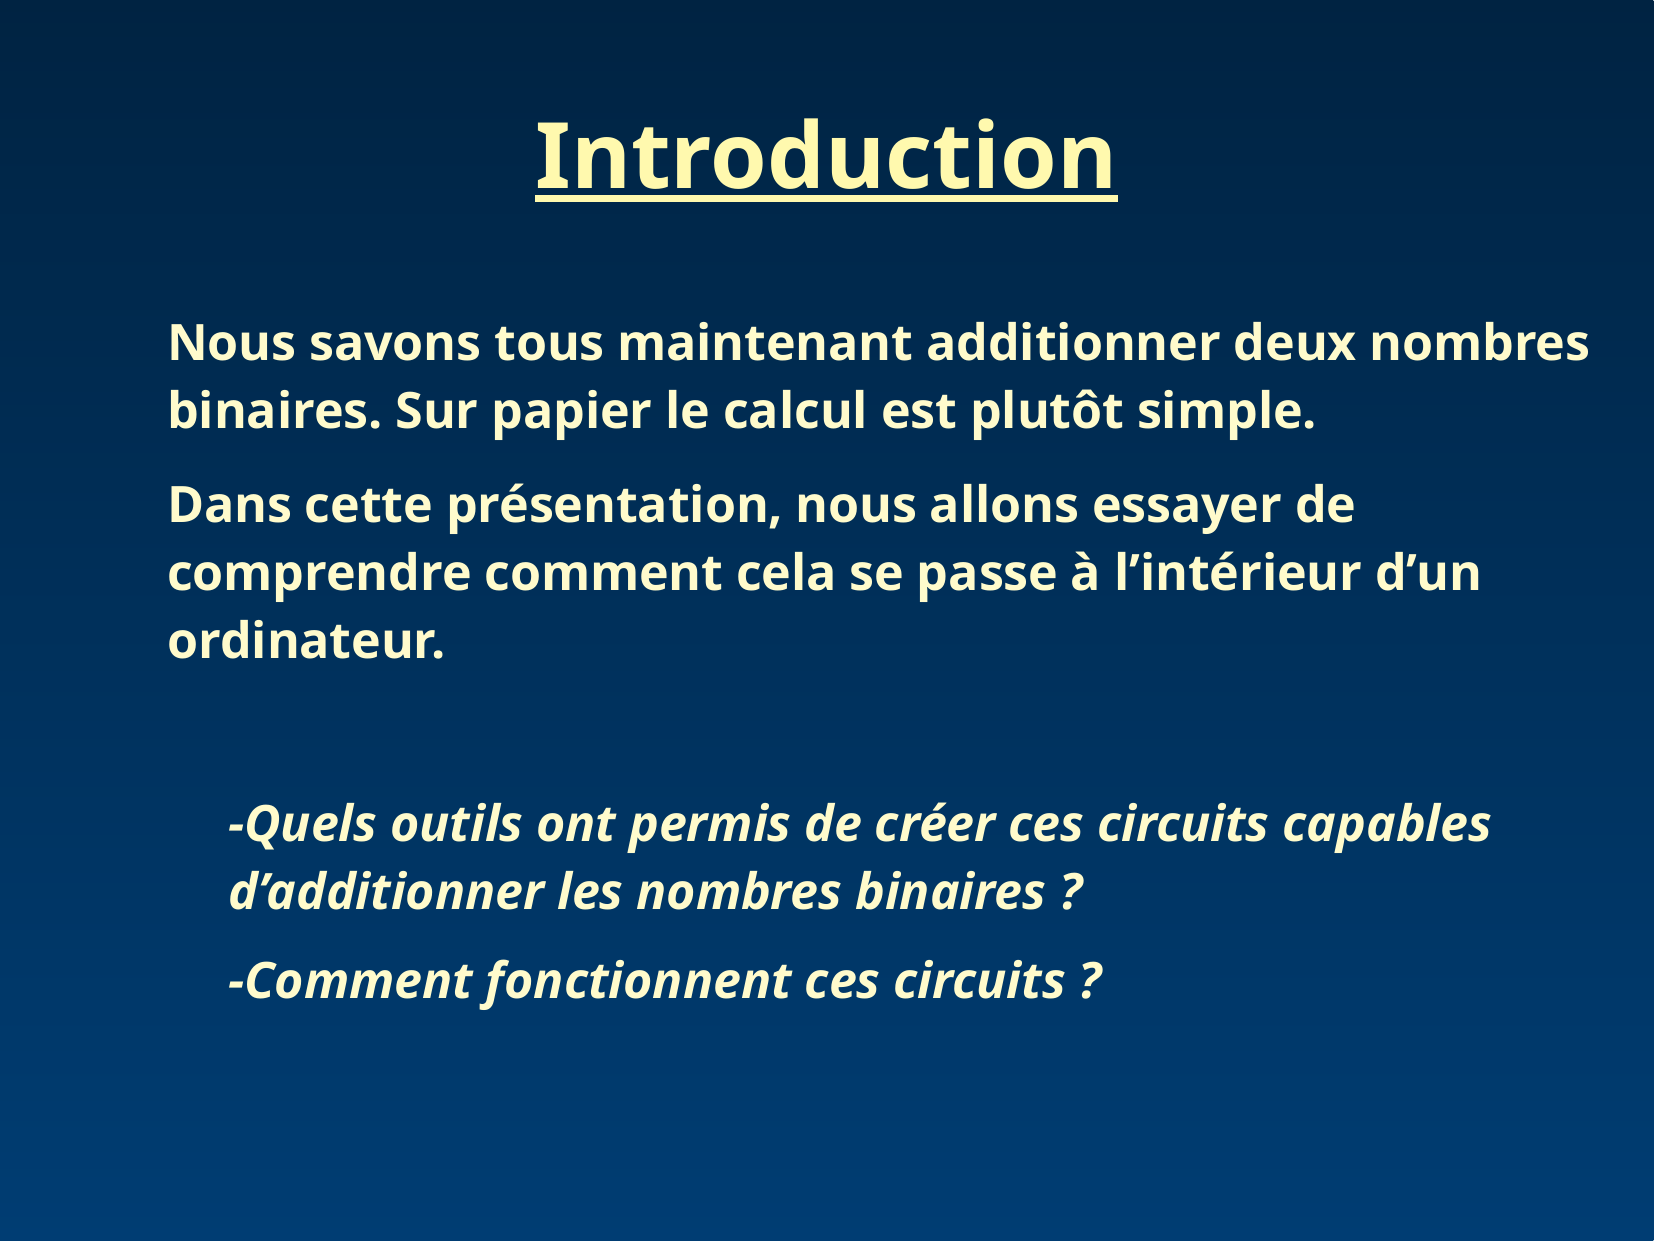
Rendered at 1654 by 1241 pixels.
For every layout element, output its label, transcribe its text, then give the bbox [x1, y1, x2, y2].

title Introduction [82, 49, 1571, 257]
list Nous savons tous maintenant additionner deux nombres binaires. Sur papier le calcul est plutôt simple. Dans cette présentation, nous allons essayer de comprendre comment cela se passe à l’intérieur d’un ordinateur. -Quels outils ont permis de créer ces circuits capables d’additionner les nombres binaires ? -Comment fonctionnent ces circuits ? [106, 307, 1595, 1027]
